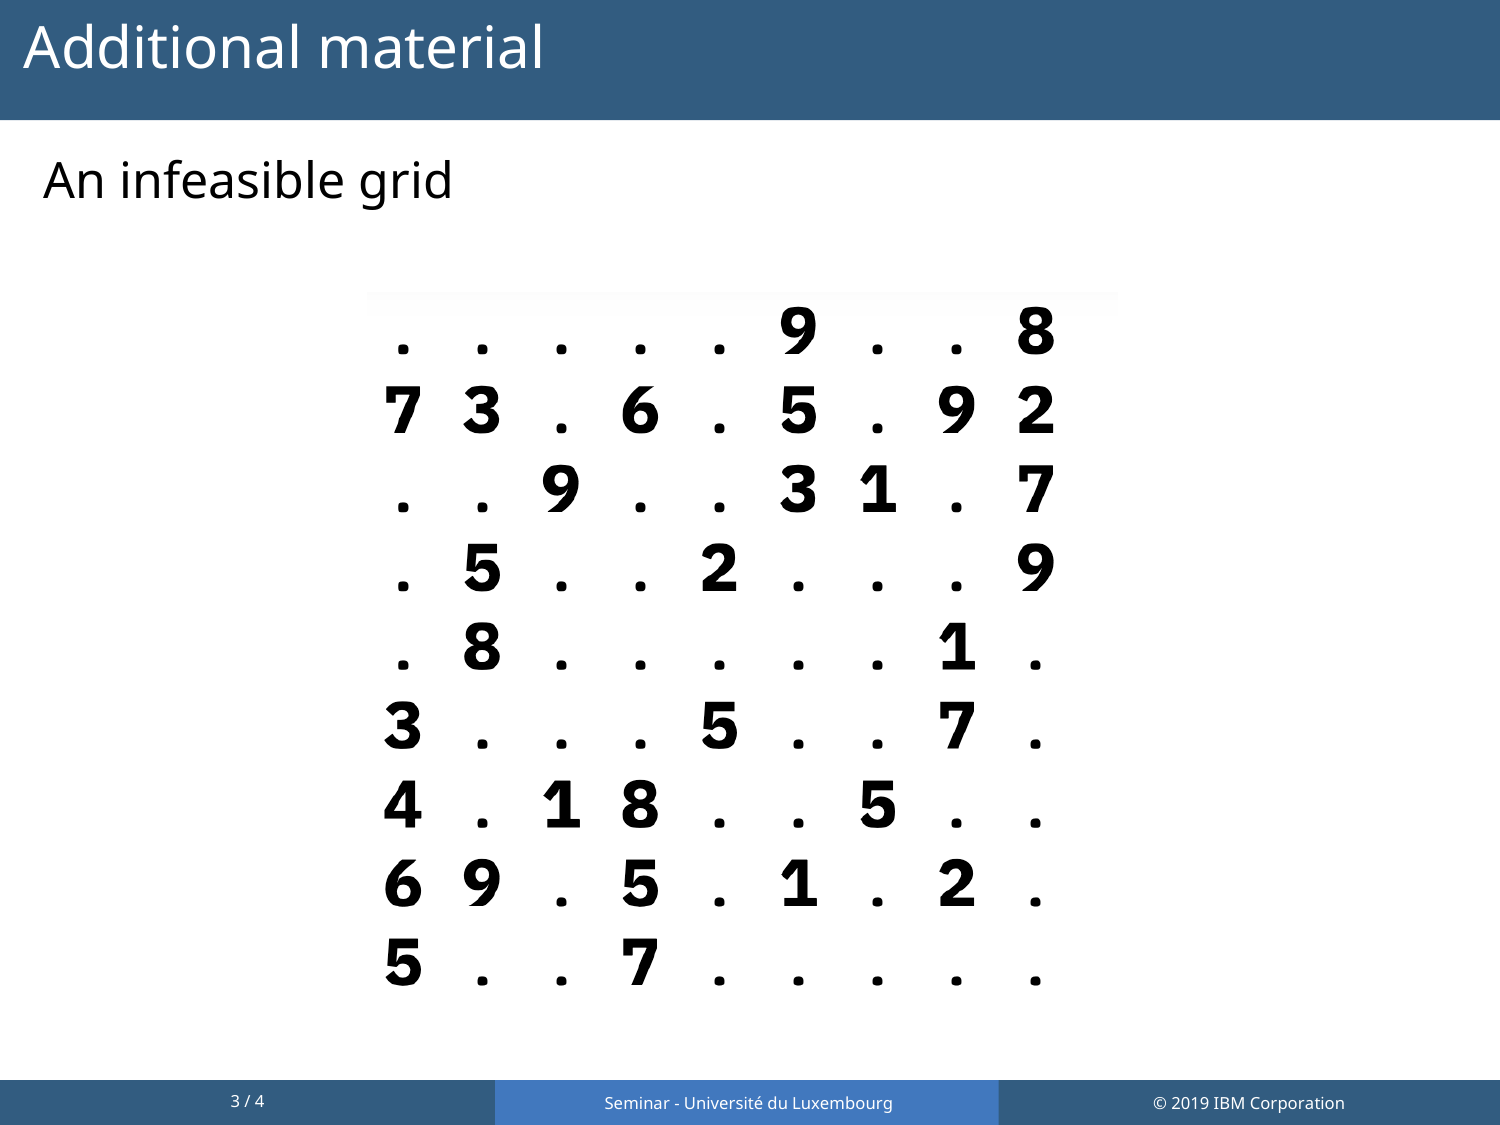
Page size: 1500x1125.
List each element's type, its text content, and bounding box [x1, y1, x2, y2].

title Additional material [0, 0, 1500, 121]
picture [367, 292, 1118, 1016]
text_box An infeasible grid [28, 140, 461, 216]
